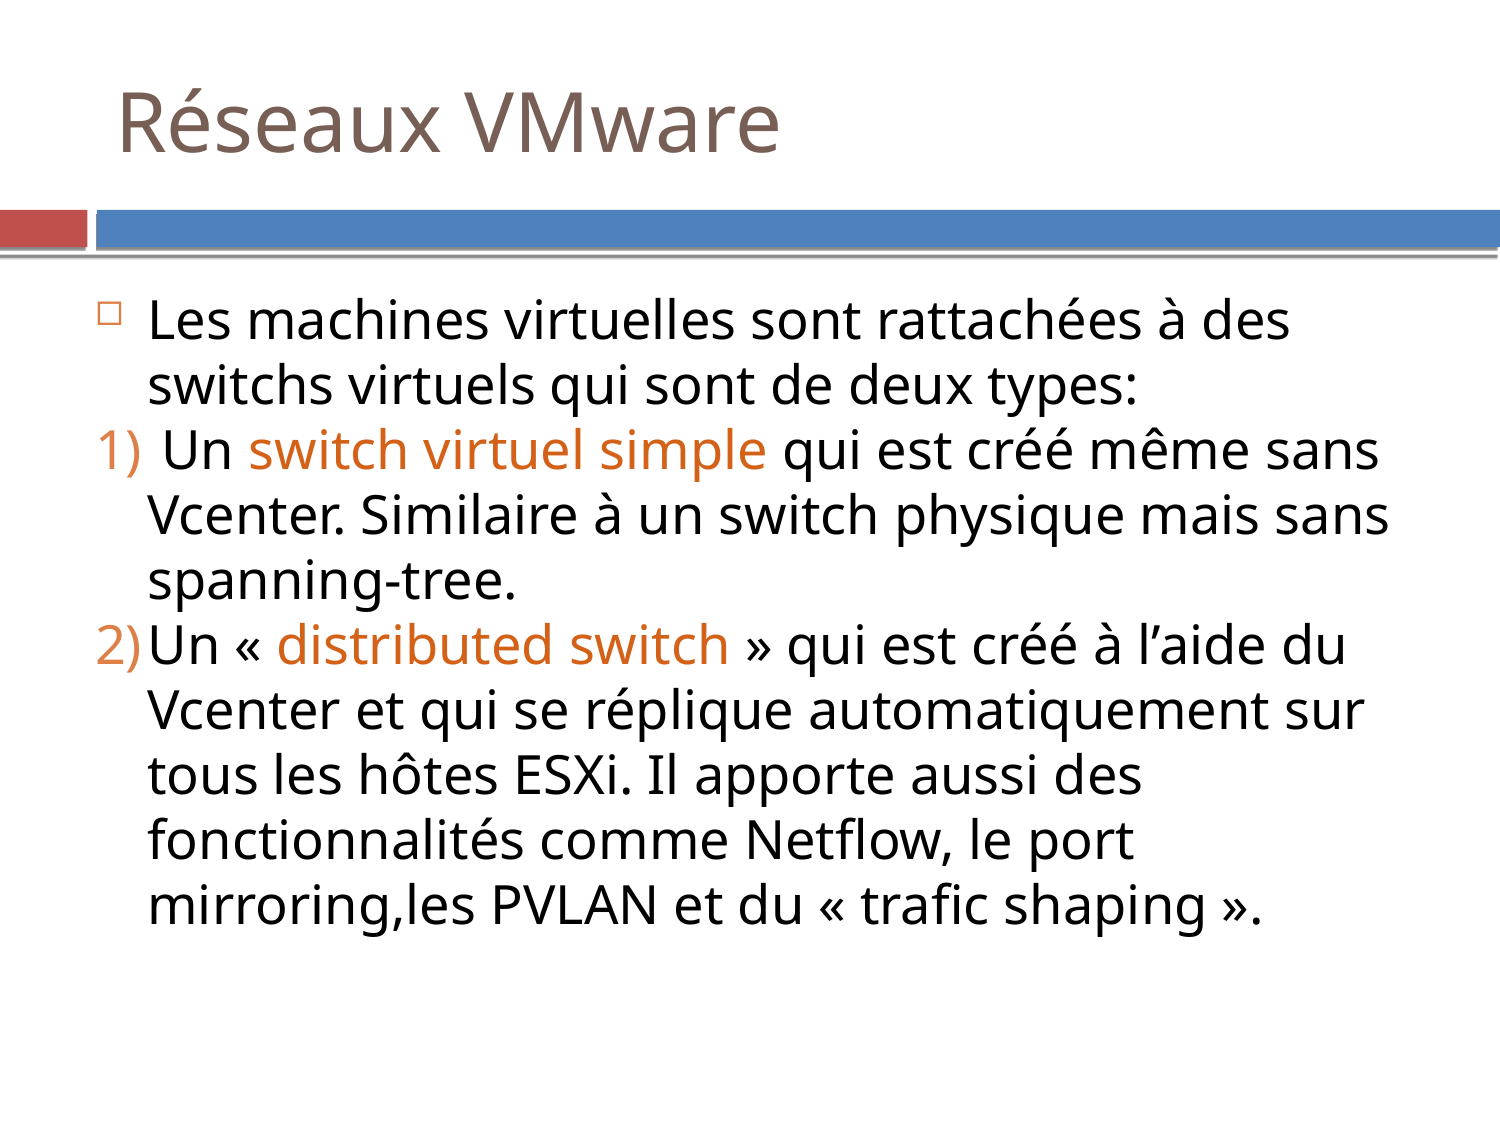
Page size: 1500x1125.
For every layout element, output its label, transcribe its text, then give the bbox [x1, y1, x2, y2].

text_box Les machines virtuelles sont rattachées à des switchs virtuels qui sont de deux types: Un switch virtuel simple qui est créé même sans Vcenter. Similaire à un switch physique mais sans spanning-tree. Un « distributed switch » qui est créé à l’aide du Vcenter et qui se réplique automatiquement sur tous les hôtes ESXi. Il apporte aussi des fonctionnalités comme Netflow, le port mirroring,les PVLAN et du « trafic shaping ». [79, 278, 1418, 1016]
text_box Réseaux VMware [100, 37, 1438, 200]
